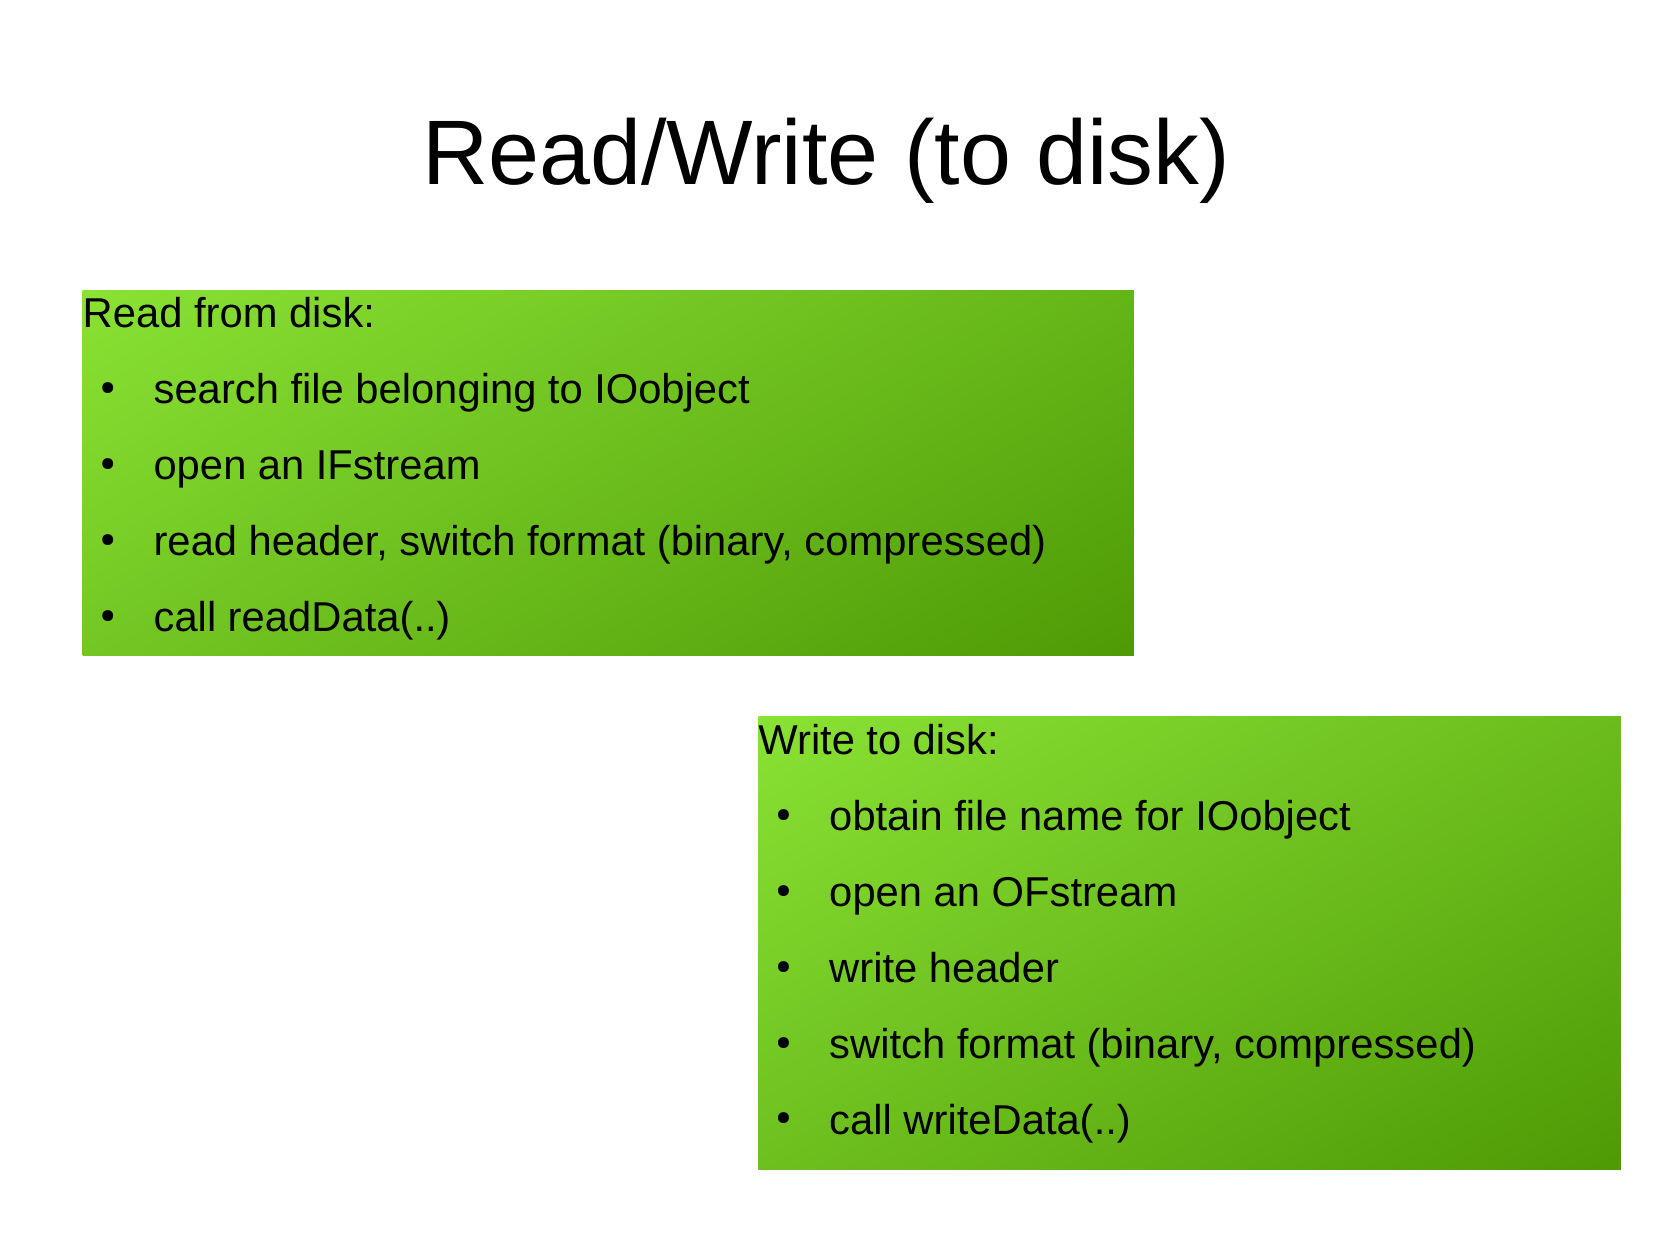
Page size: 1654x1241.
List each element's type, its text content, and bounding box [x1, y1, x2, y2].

list Write to disk: obtain file name for IOobject open an OFstream write header switch format (binary, compressed) call writeData(..) [758, 716, 1621, 1170]
list Read from disk: search file belonging to IOobject open an IFstream read header, switch format (binary, compressed) call readData(..) [82, 290, 1134, 656]
title Read/Write (to disk) [82, 49, 1571, 257]
